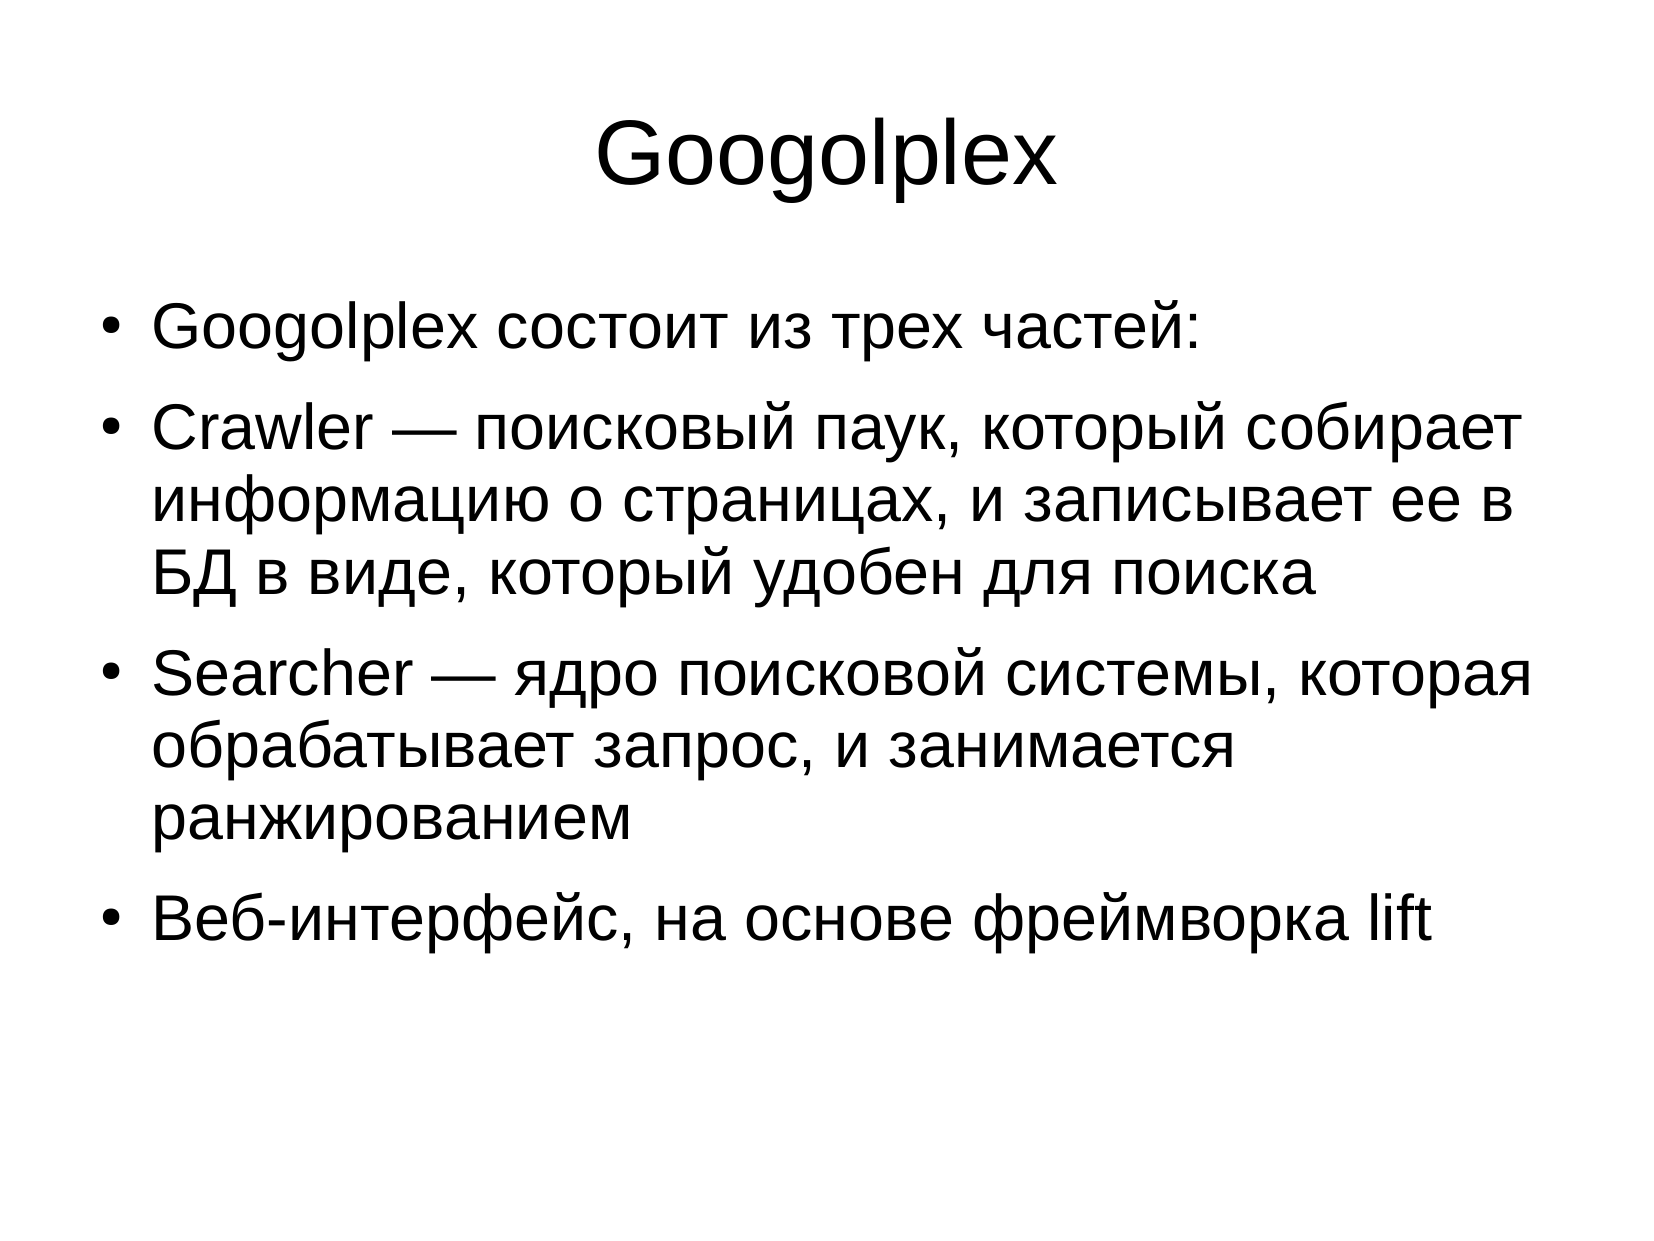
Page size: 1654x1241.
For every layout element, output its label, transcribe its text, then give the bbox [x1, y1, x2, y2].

title Googolplex [82, 49, 1571, 257]
list Googolplex состоит из трех частей: Crawler — поисковый паук, который собирает информацию о страницах, и записывает ее в БД в виде, который удобен для поиска Searcher — ядро поисковой системы, которая обрабатывает запрос, и занимается ранжированием Веб-интерфейс, на основе фреймворка lift [82, 290, 1538, 1010]
